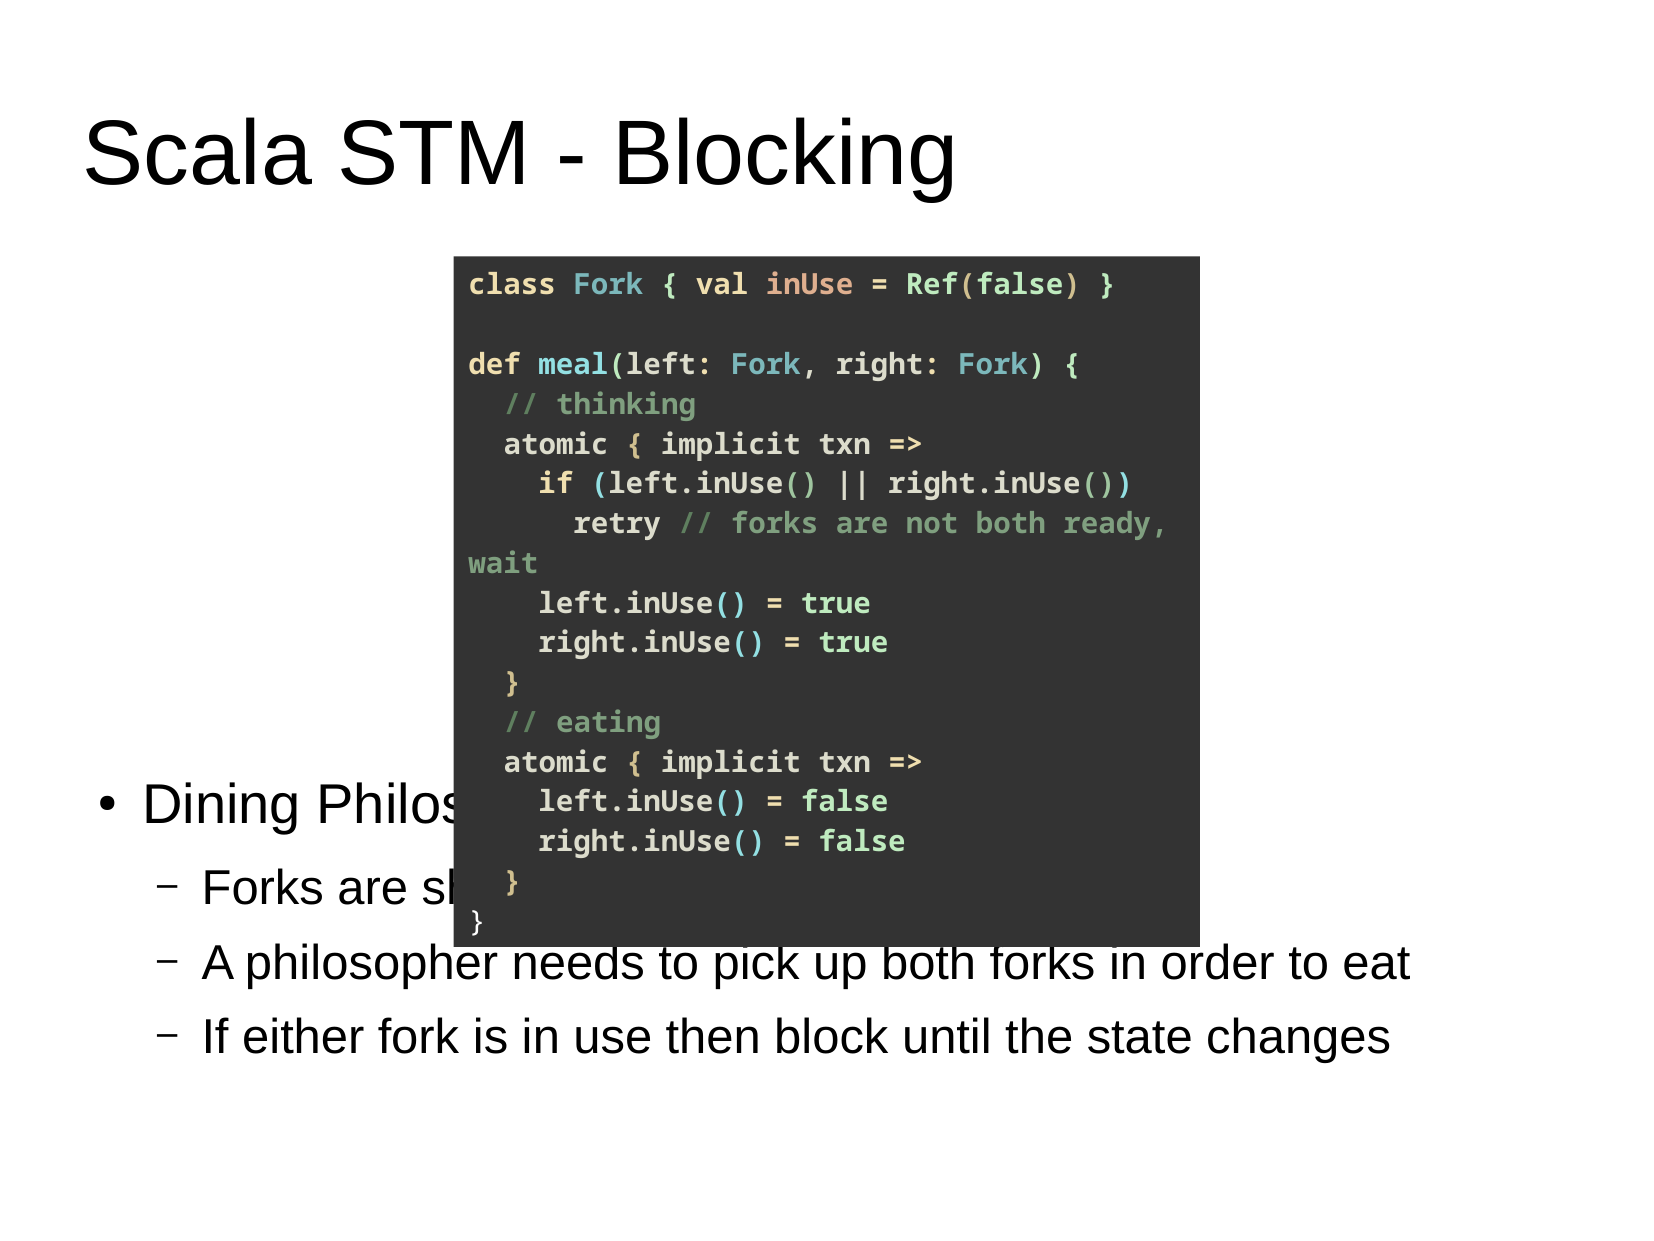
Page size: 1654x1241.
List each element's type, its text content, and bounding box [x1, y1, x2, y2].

list Dining Philosophers problem Forks are shared between two philosophers A philosopher needs to pick up both forks in order to eat If either fork is in use then block until the state changes [82, 773, 1549, 1071]
text_box class Fork { val inUse = Ref(false) } def meal(left: Fork, right: Fork) { // thinking atomic { implicit txn => if (left.inUse() || right.inUse()) retry // forks are not both ready, wait left.inUse() = true right.inUse() = true } // eating atomic { implicit txn => left.inUse() = false right.inUse() = false } } [453, 256, 1200, 744]
title Scala STM - Blocking [82, 49, 1571, 257]
